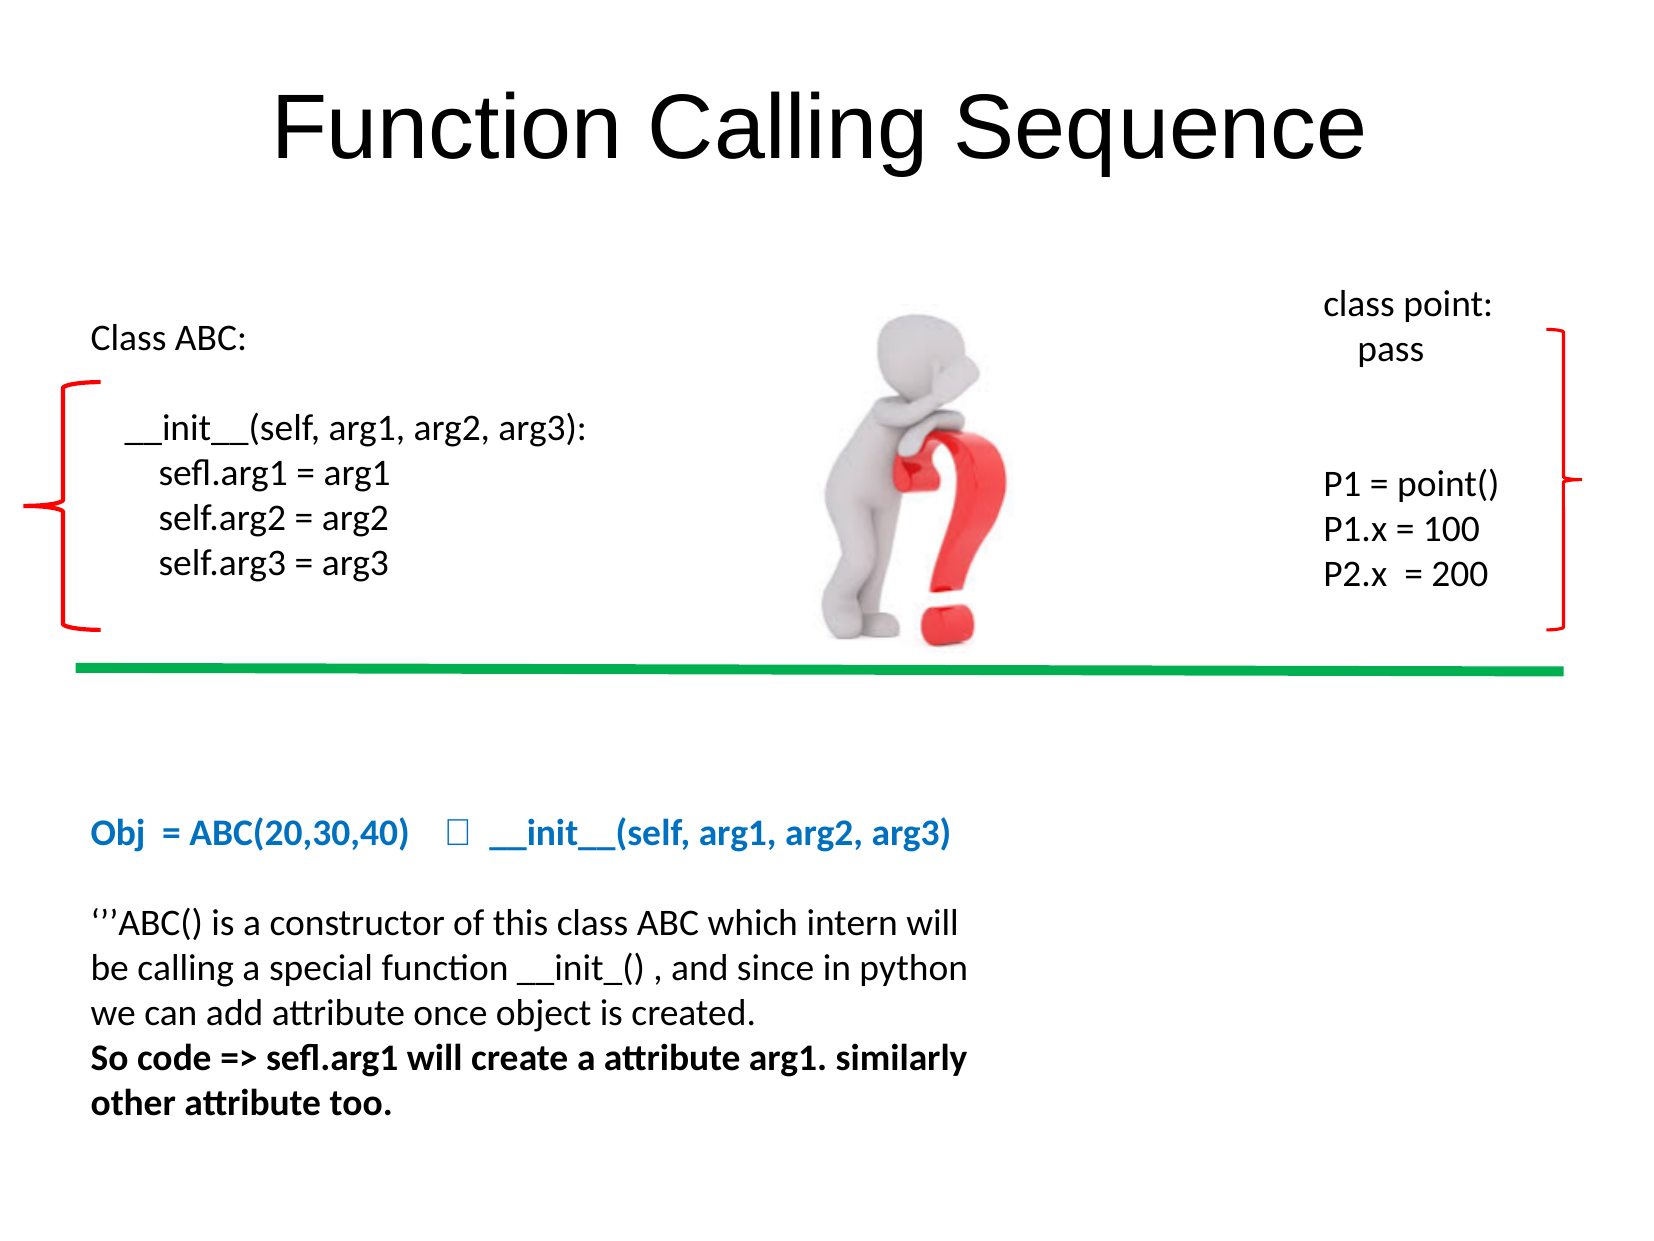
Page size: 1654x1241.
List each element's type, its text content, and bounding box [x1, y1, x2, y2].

picture [772, 292, 1046, 655]
text_box Class ABC: __init__(self, arg1, arg2, arg3): sefl.arg1 = arg1 self.arg2 = arg2 self.arg3 = arg3 Obj = ABC(20,30,40)  __init__(self, arg1, arg2, arg3) ‘’’ABC() is a constructor of this class ABC which intern will be calling a special function __init_() , and since in python we can add attribute once object is created. So code => sefl.arg1 will create a attribute arg1. similarly other attribute too. [75, 305, 999, 665]
text_box class point: pass P1 = point() P1.x = 100 P2.x = 200 [1308, 271, 1564, 605]
text_box Class ABC: __init__(self, arg1, arg2, arg3): sefl.arg1 = arg1 self.arg2 = arg2 self.arg3 = arg3 Obj = ABC(20,30,40)  __init__(self, arg1, arg2, arg3) ‘’’ABC() is a constructor of this class ABC which intern will be calling a special function __init_() , and since in python we can add attribute once object is created. So code => sefl.arg1 will create a attribute arg1. similarly other attribute too. [75, 673, 999, 1184]
text_box Function Calling Sequence [75, 18, 1564, 226]
